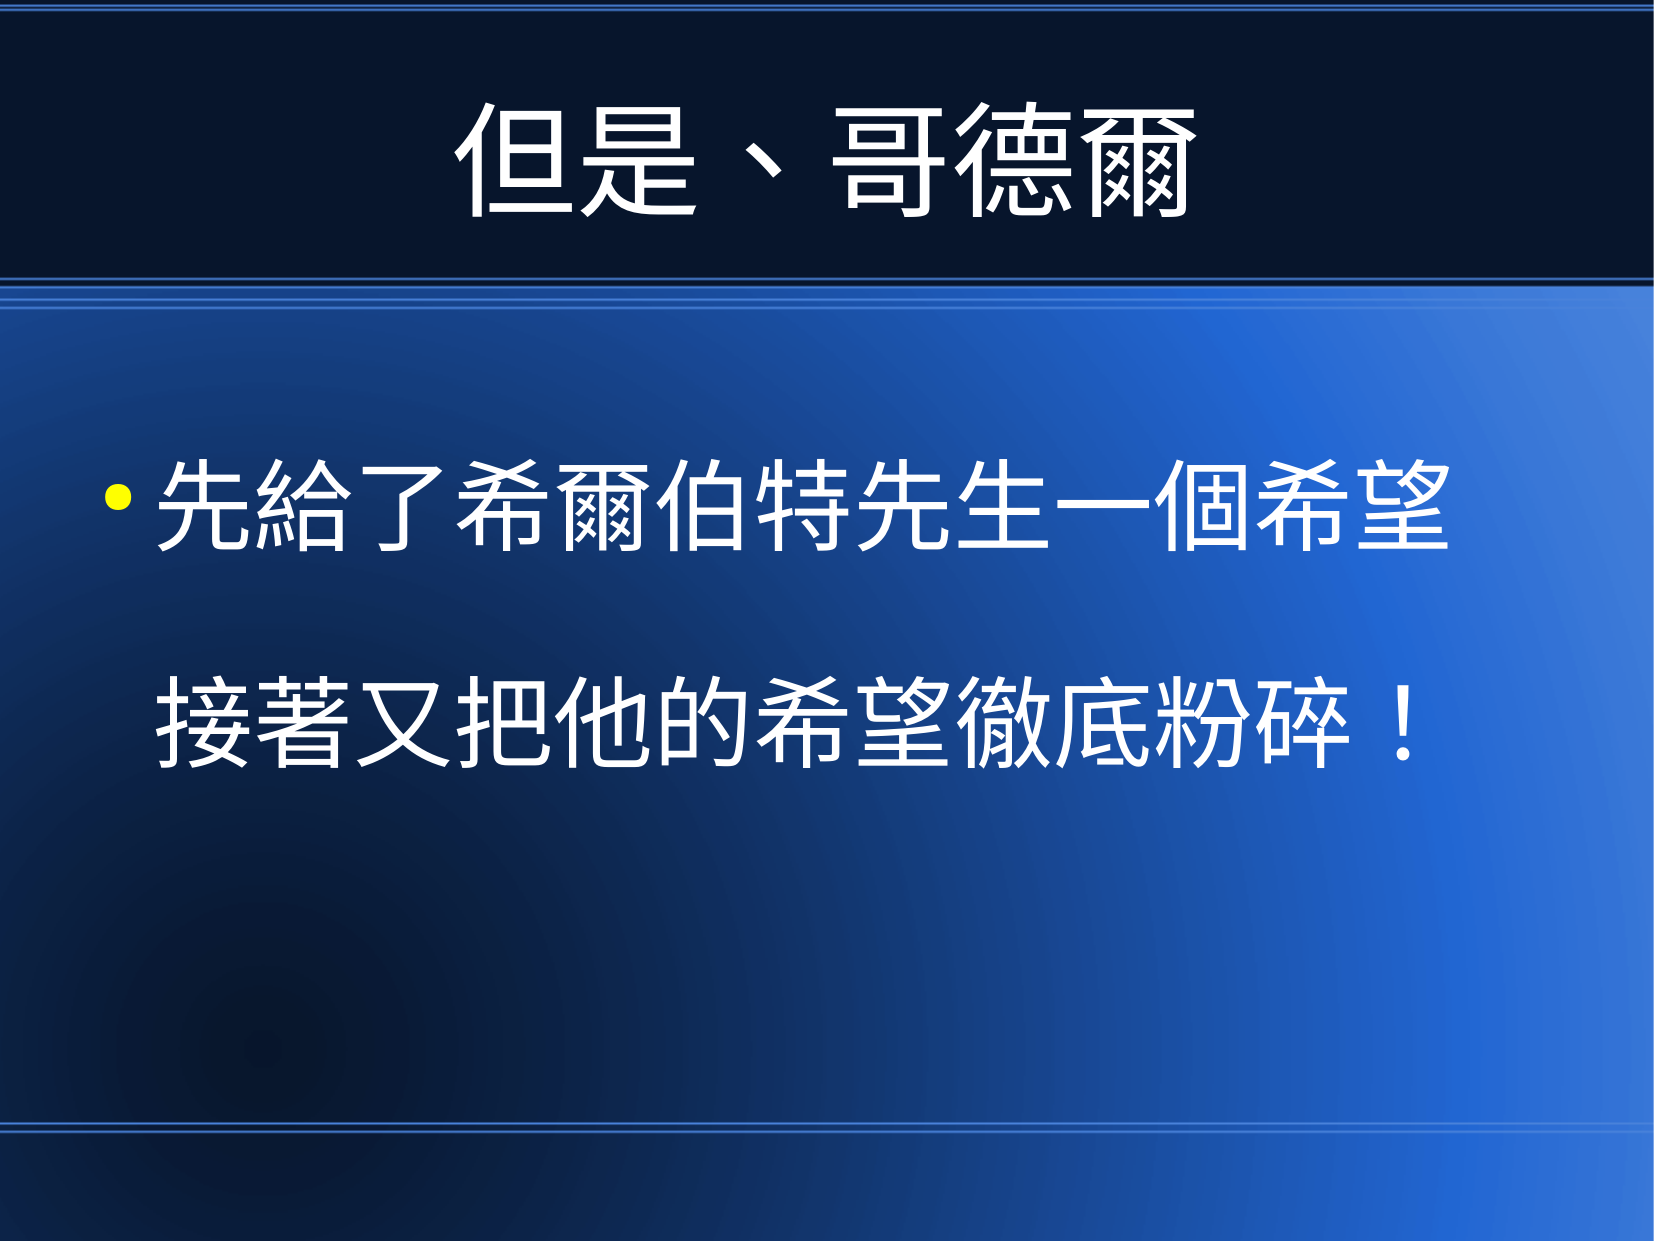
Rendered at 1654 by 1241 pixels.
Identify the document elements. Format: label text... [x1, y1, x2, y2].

picture [0, 0, 1654, 1241]
title 但是、哥德爾 [82, 49, 1571, 257]
list 先給了希爾伯特先生一個希望 接著又把他的希望徹底粉碎！ [82, 355, 1571, 1241]
